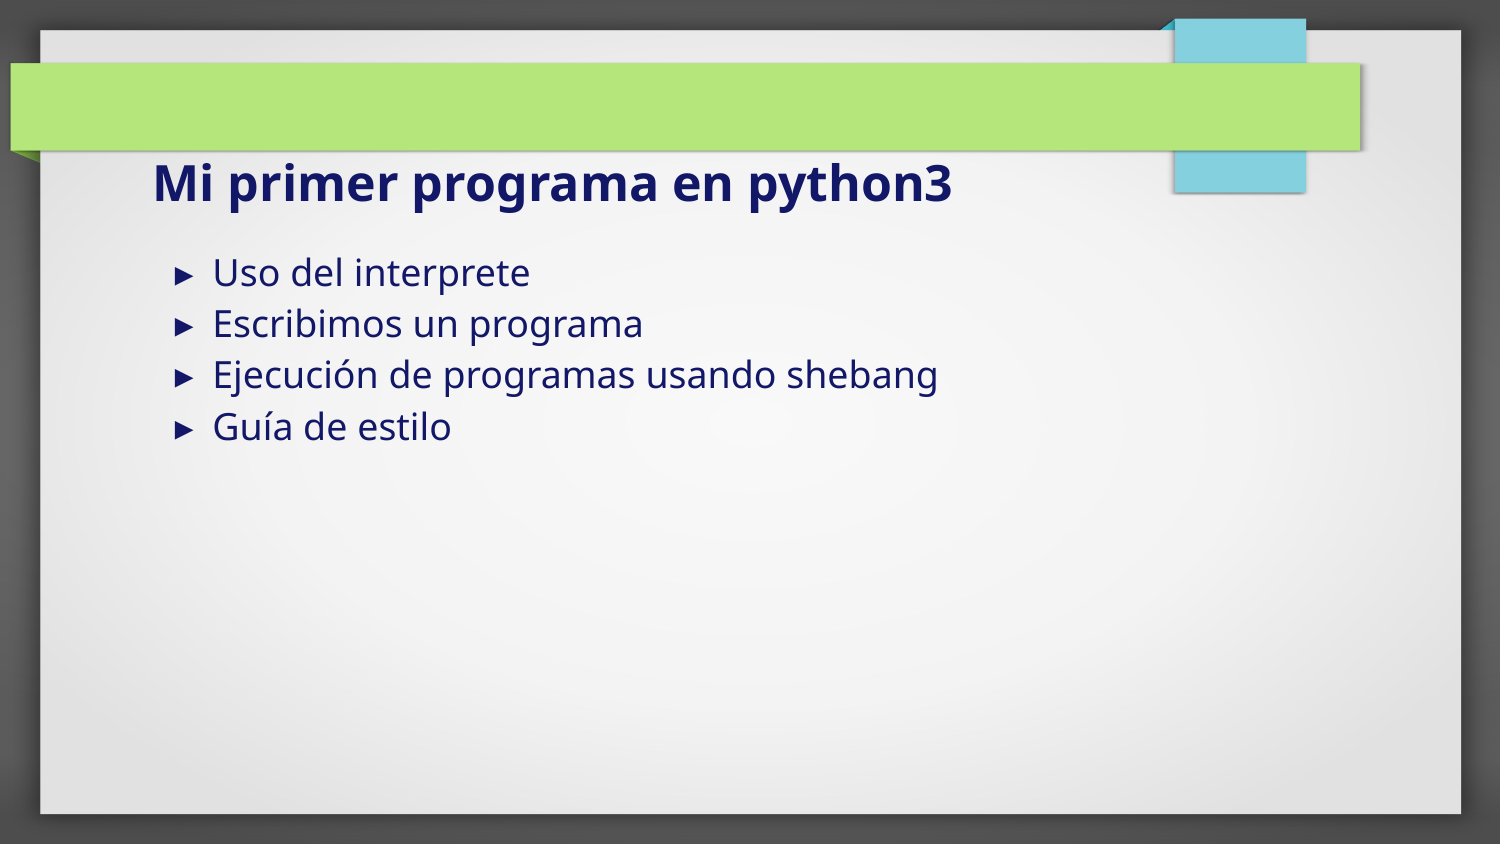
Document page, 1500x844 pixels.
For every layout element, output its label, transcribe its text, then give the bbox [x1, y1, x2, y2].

title Mi primer programa en python3 [137, 146, 1011, 227]
picture [0, 0, 1500, 844]
list Uso del interprete Escribimos un programa Ejecución de programas usando shebang Guía de estilo [137, 246, 1011, 587]
